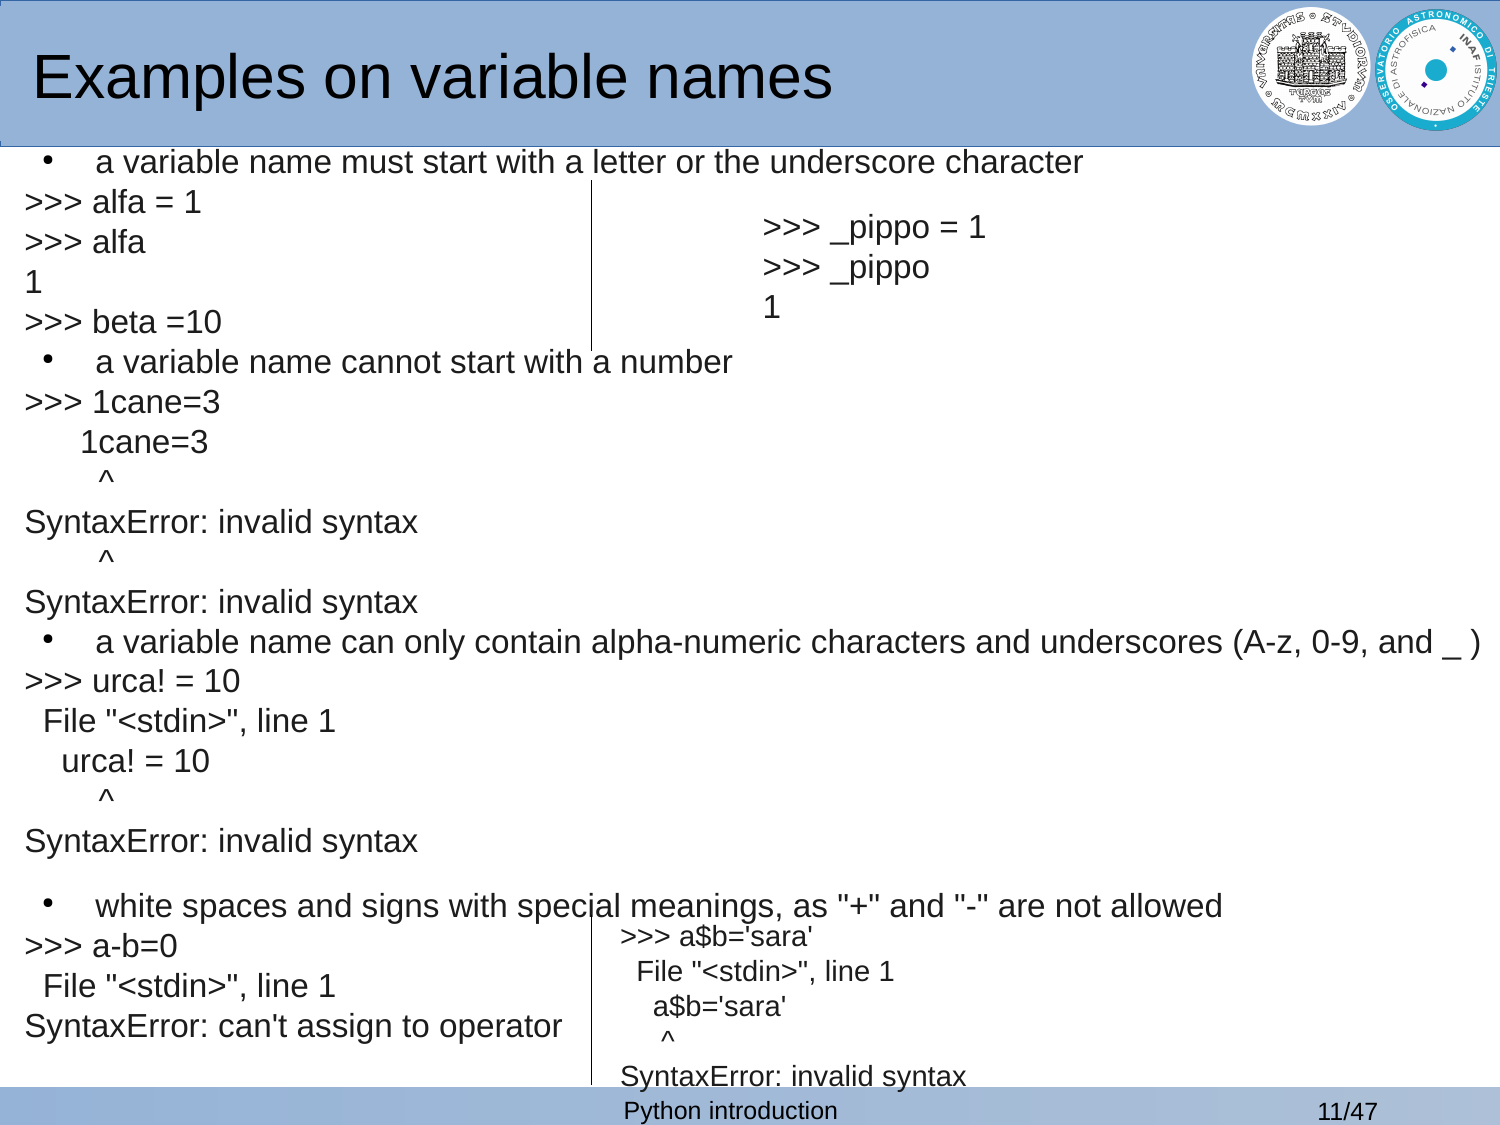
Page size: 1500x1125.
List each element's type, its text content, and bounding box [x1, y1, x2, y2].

list >>> _pippo = 1 >>> _pippo 1 [747, 197, 1280, 350]
list a variable name must start with a letter or the underscore character >>> alfa = 1 >>> alfa 1 >>> beta =10 a variable name cannot start with a number >>> 1cane=3 1cane=3 ^ SyntaxError: invalid syntax ^ SyntaxError: invalid syntax a variable name can only contain alpha-numeric characters and underscores (A-z, 0-9, and _ ) >>> urca! = 10 File "<stdin>", line 1 urca! = 10 ^ SyntaxError: invalid syntax white spaces and signs with special meanings, as "+" and "-" are not allowed >>> a-b=0 File "<stdin>", line 1 SyntaxError: can't assign to operator [9, 132, 1500, 1006]
list >>> a$b='sara' File "<stdin>", line 1 a$b='sara' ^ SyntaxError: invalid syntax [605, 909, 1137, 1091]
text_box Examples on variable names [0, 5, 1243, 141]
picture [1252, 0, 1500, 132]
